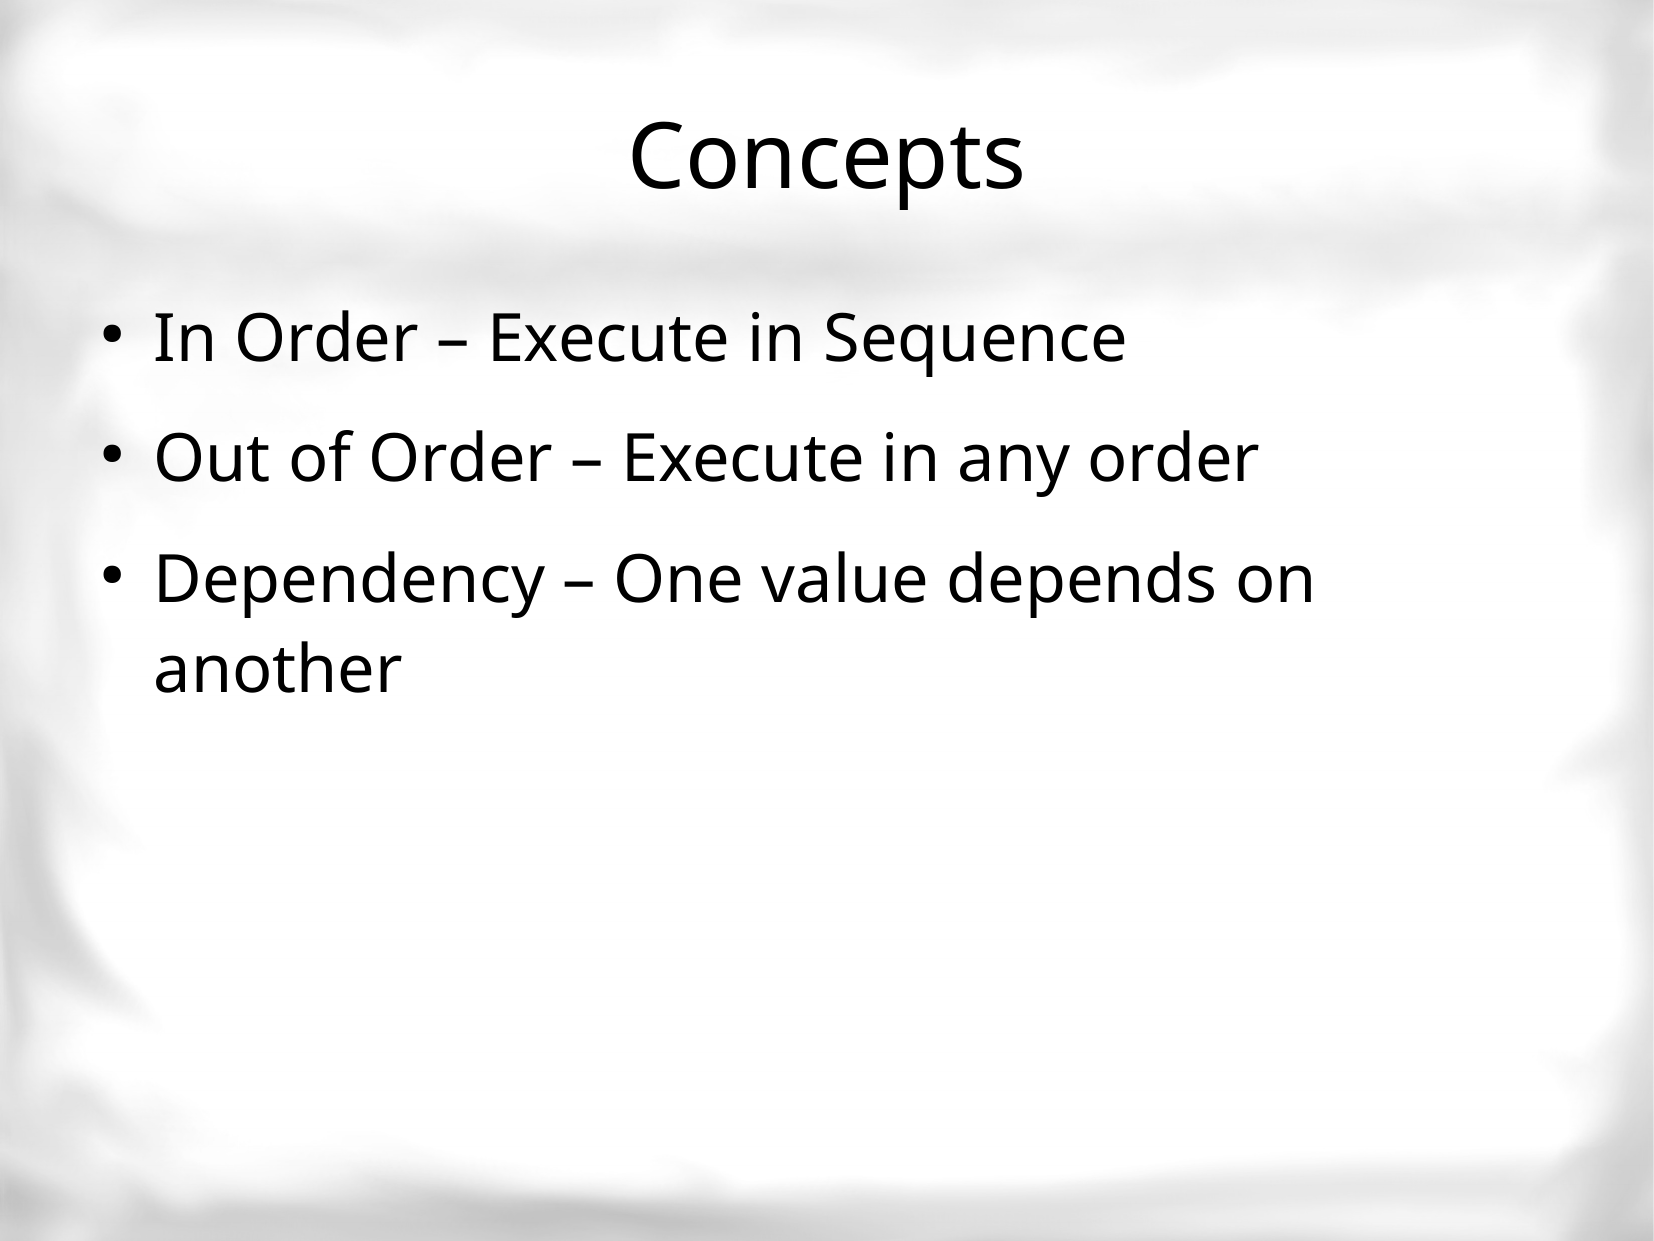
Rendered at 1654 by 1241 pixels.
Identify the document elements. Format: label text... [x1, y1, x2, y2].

list In Order – Execute in Sequence Out of Order – Execute in any order Dependency – One value depends on another [82, 290, 1538, 1010]
picture [0, 0, 1654, 1241]
title Concepts [82, 49, 1571, 257]
